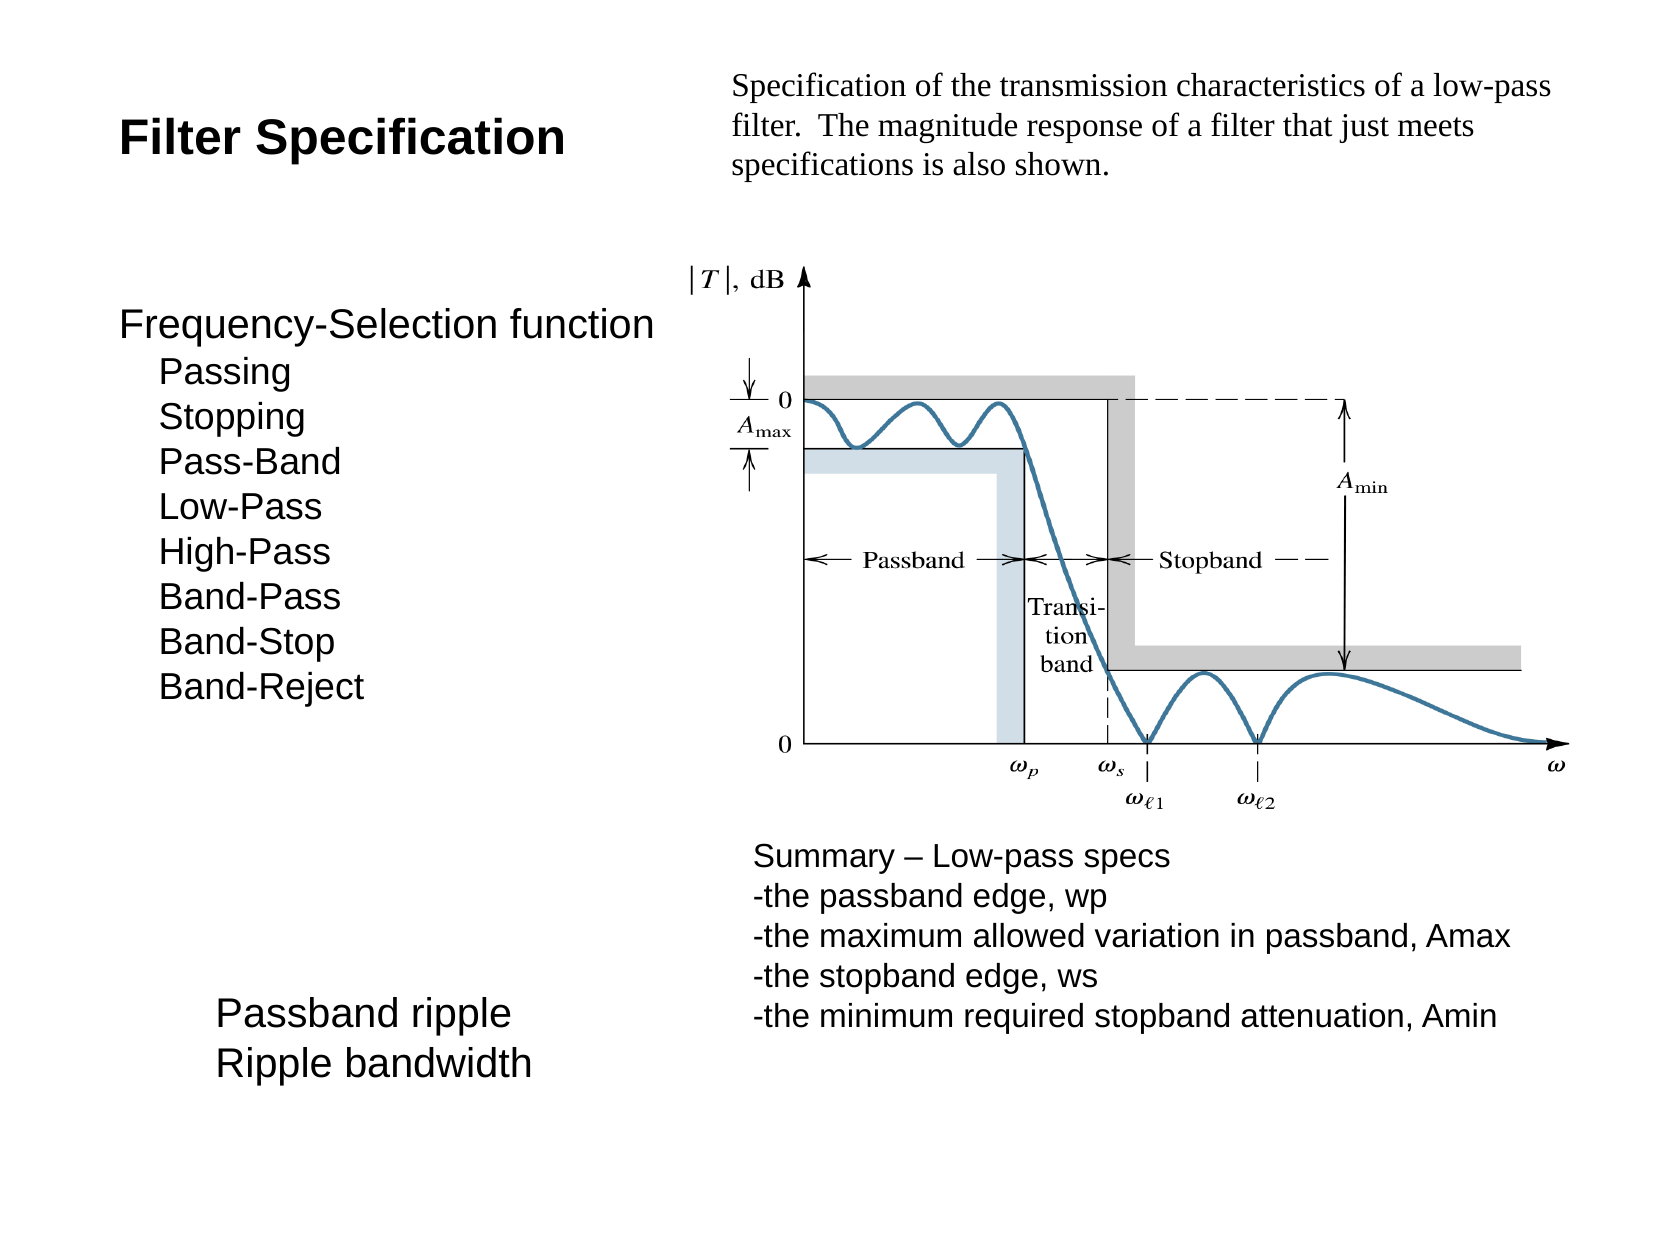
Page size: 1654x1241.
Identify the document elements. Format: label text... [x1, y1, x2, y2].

text_box Passband ripple Ripple bandwidth [165, 978, 549, 1094]
text_box Summary – Low-pass specs -the passband edge, wp -the maximum allowed variation in passband, Amax -the stopband edge, ws -the minimum required stopband attenuation, Amin [702, 826, 1626, 1082]
text_box Filter Specification [68, 96, 582, 172]
text_box Specification of the transmission characteristics of a low-pass filter. The magnitude response of a filter that just meets specifications is also shown. [716, 55, 1613, 191]
text_box Frequency-Selection function Passing Stopping Pass-Band Low-Pass High-Pass Band-Pass Band-Stop Band-Reject [68, 289, 671, 715]
picture [688, 261, 1571, 813]
